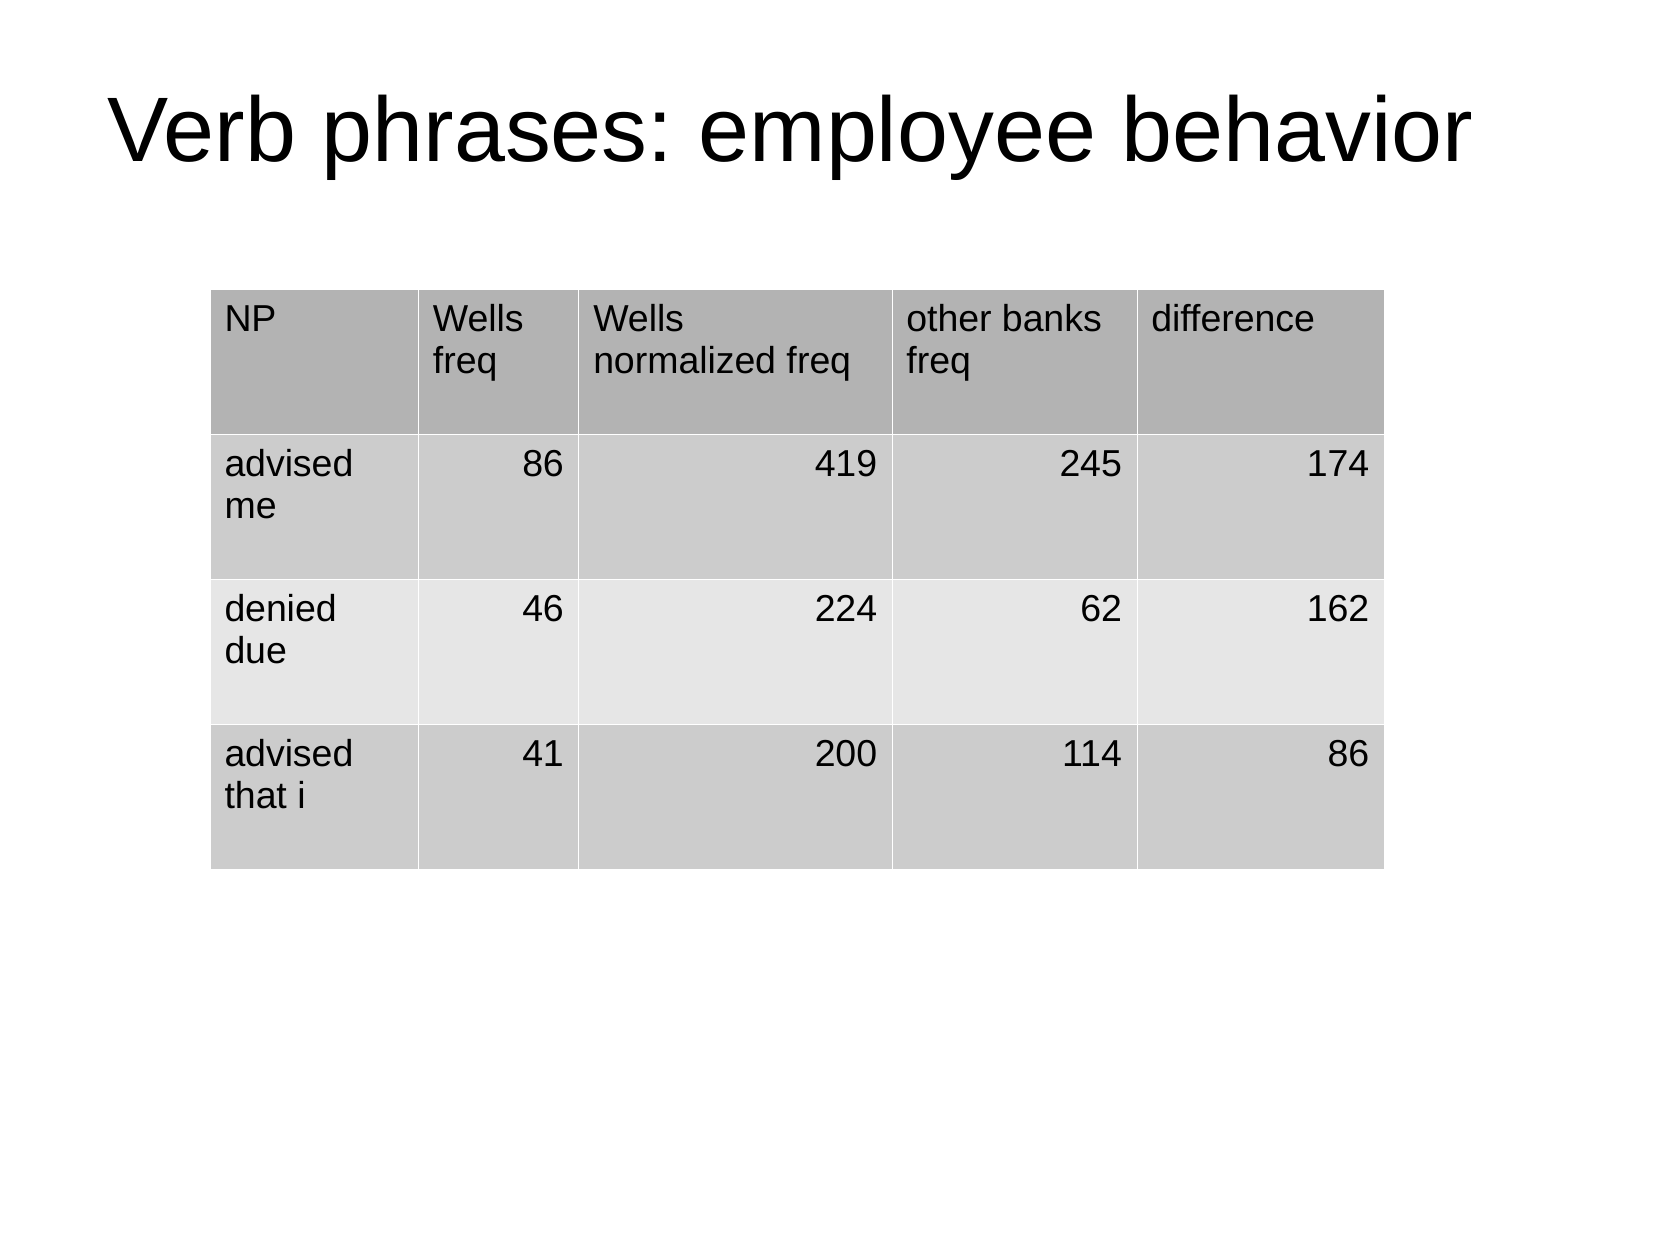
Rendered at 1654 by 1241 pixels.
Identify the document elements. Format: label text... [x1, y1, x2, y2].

table_cell 86 [419, 435, 578, 579]
table_header Wells freq [419, 290, 578, 434]
table_header Wells normalized freq [579, 290, 892, 434]
table_cell advised that i [211, 725, 418, 869]
table_cell 419 [579, 435, 892, 579]
table_cell 86 [1138, 725, 1384, 869]
table_header NP [211, 290, 418, 434]
table_cell 114 [893, 725, 1137, 869]
table_header difference [1138, 290, 1384, 434]
table_cell advised me [211, 435, 418, 579]
table_cell 174 [1138, 435, 1384, 579]
title Verb phrases: employee behavior [82, 49, 1501, 211]
table_cell 62 [893, 580, 1137, 724]
table_cell 224 [579, 580, 892, 724]
table_cell 200 [579, 725, 892, 869]
table_cell 46 [419, 580, 578, 724]
table_cell 41 [419, 725, 578, 869]
table_header other banks freq [893, 290, 1137, 434]
table_cell 162 [1138, 580, 1384, 724]
table_cell denied due [211, 580, 418, 724]
table_cell 245 [893, 435, 1137, 579]
